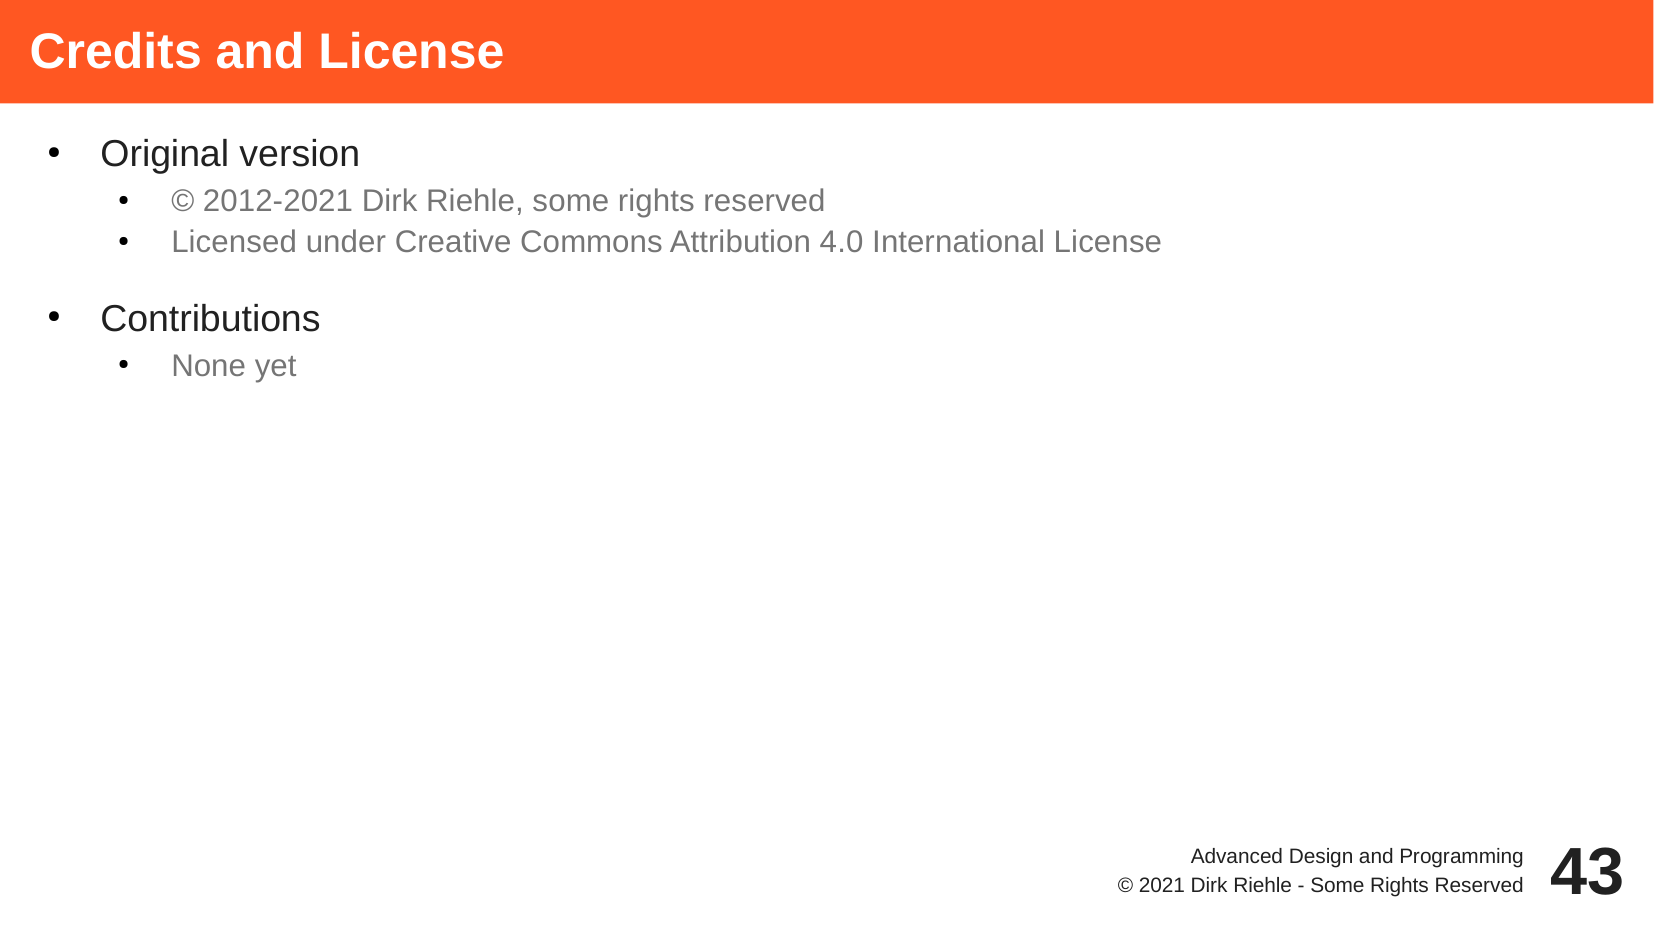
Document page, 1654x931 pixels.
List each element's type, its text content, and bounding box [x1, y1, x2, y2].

title Credits and License [0, 0, 1654, 104]
list Original version © 2012-2021 Dirk Riehle, some rights reserved Licensed under Creative Commons Attribution 4.0 International License Contributions None yet [29, 132, 1625, 813]
